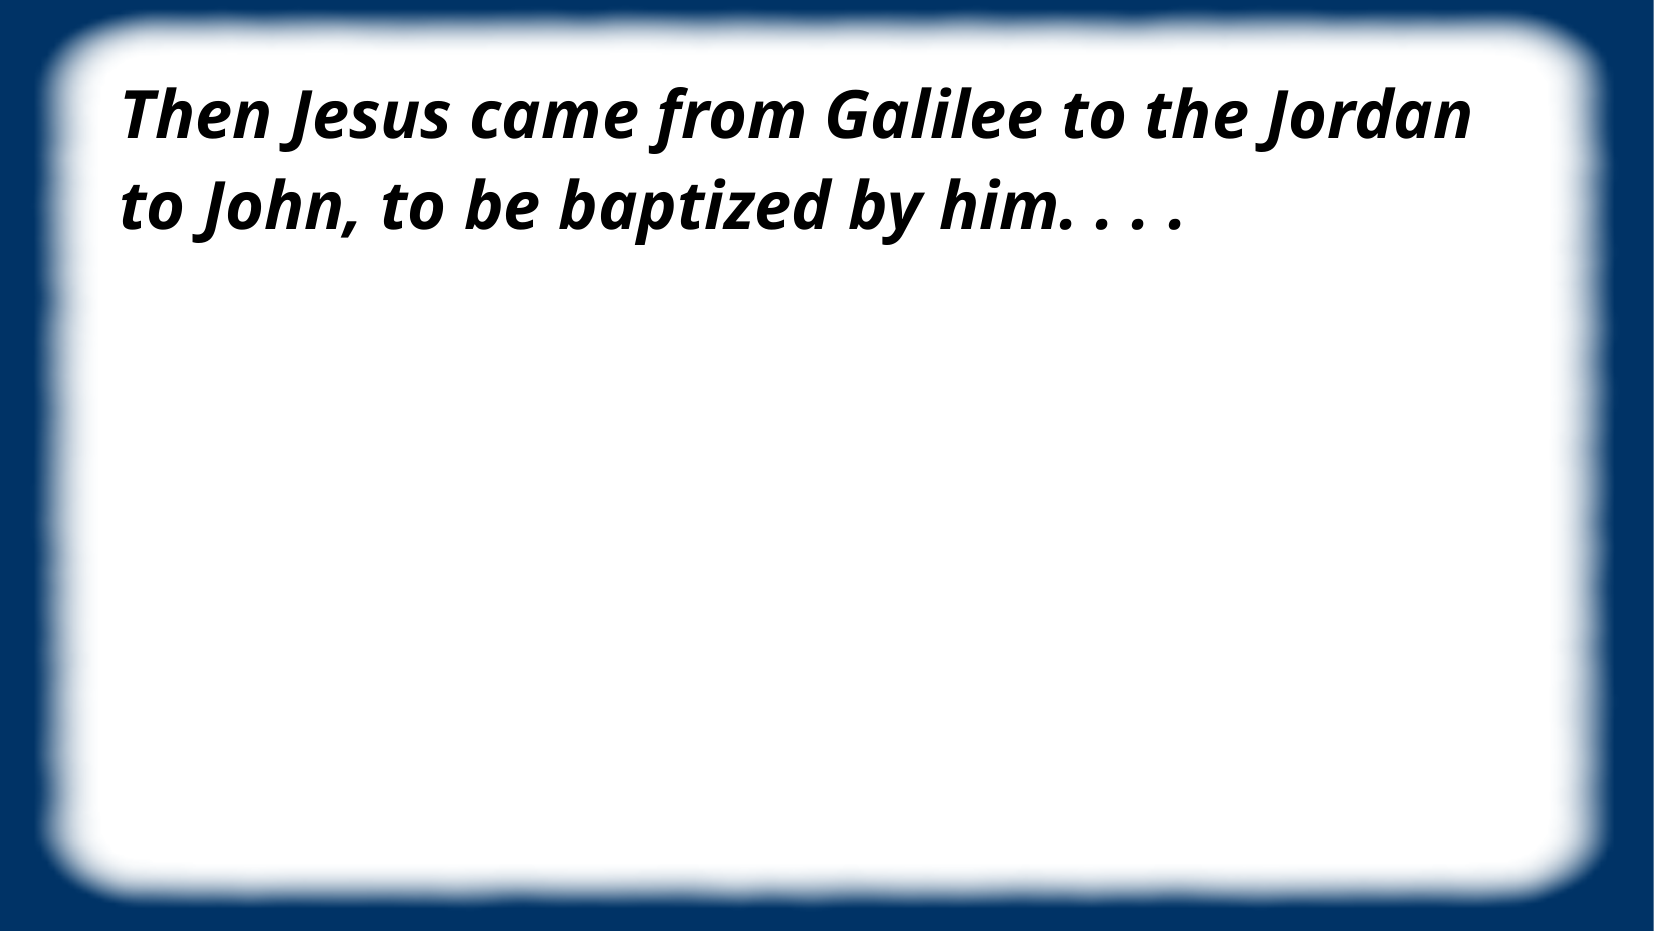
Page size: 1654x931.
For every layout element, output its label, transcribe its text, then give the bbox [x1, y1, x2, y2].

picture [0, 0, 1654, 931]
text_box Then Jesus came from Galilee to the Jordan to John, to be baptized by him. . . . [105, 60, 1546, 253]
